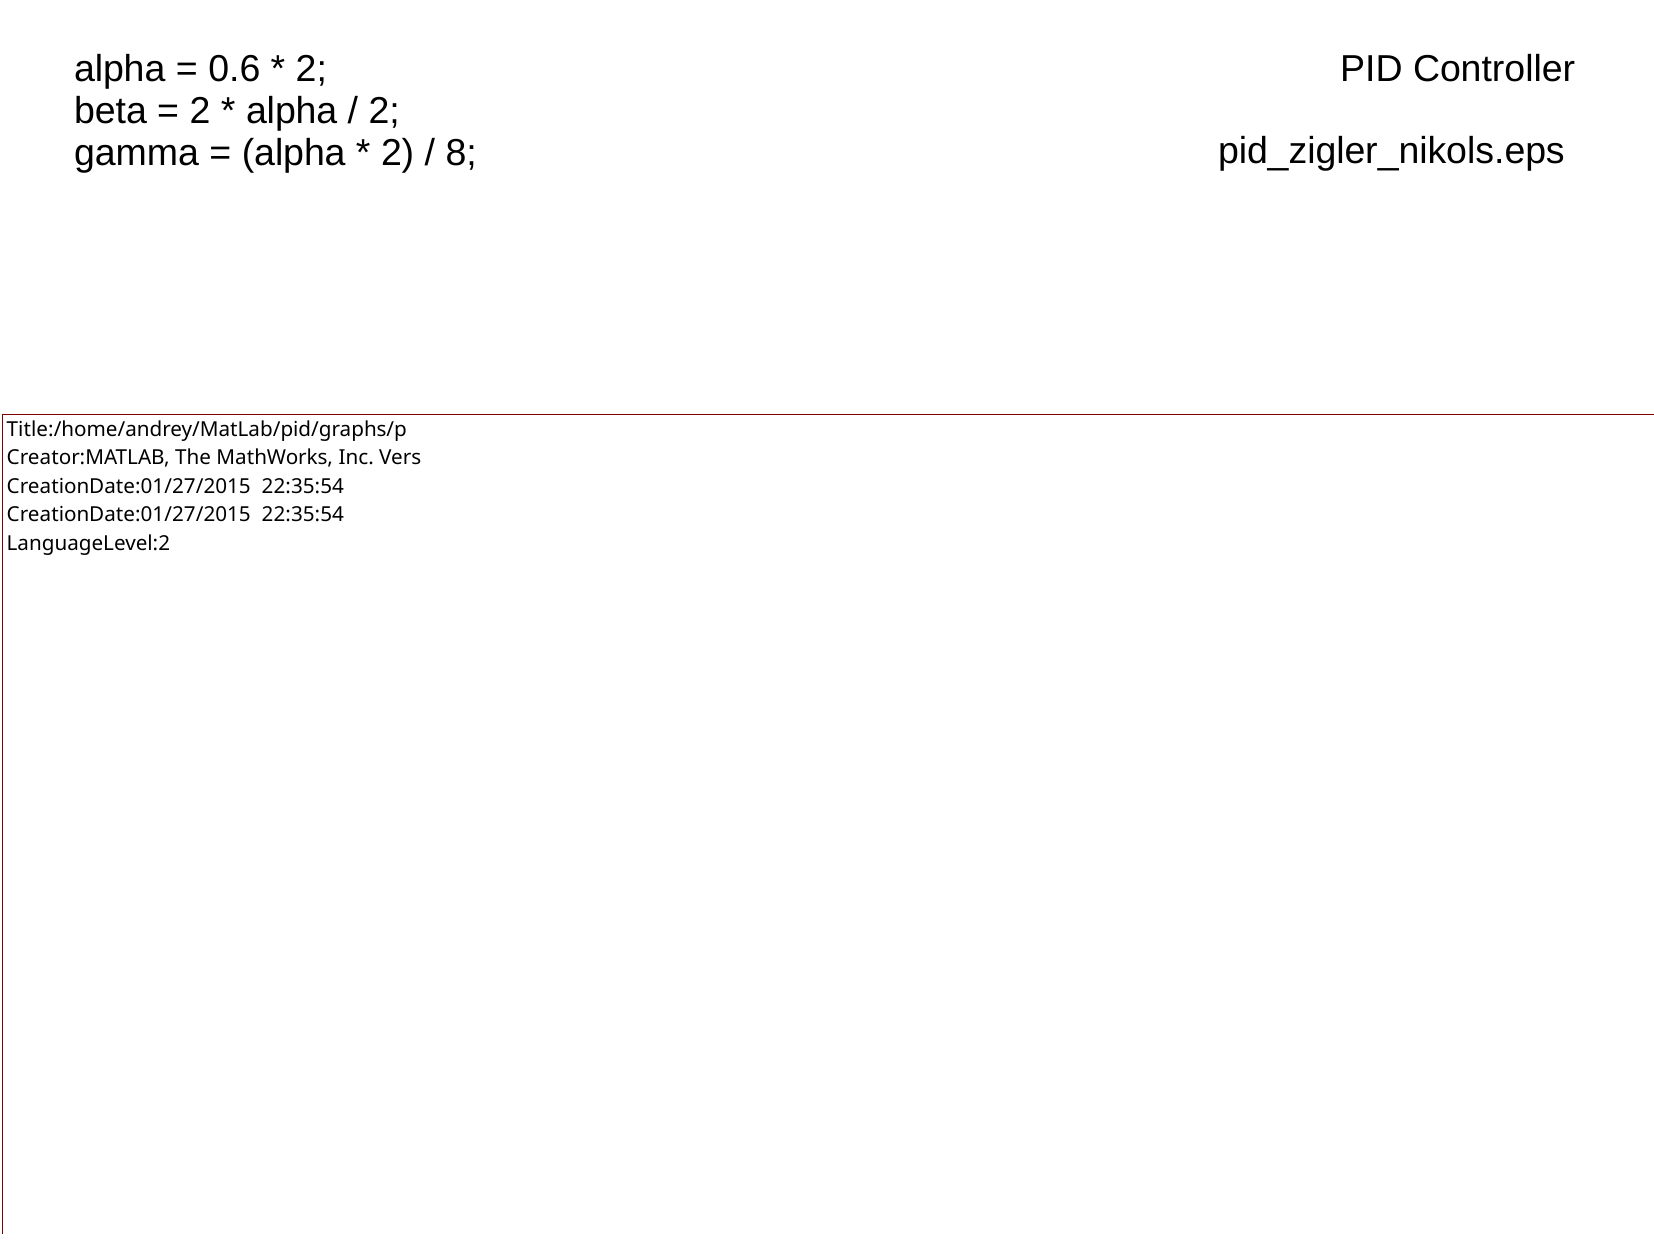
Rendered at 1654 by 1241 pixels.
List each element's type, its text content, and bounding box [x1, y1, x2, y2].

text_box pid_zigler_nikols.eps [1203, 122, 1580, 180]
text_box PID Controller [1325, 40, 1591, 98]
picture [0, 413, 1654, 1234]
text_box alpha = 0.6 * 2; beta = 2 * alpha / 2; gamma = (alpha * 2) / 8; [59, 39, 493, 181]
